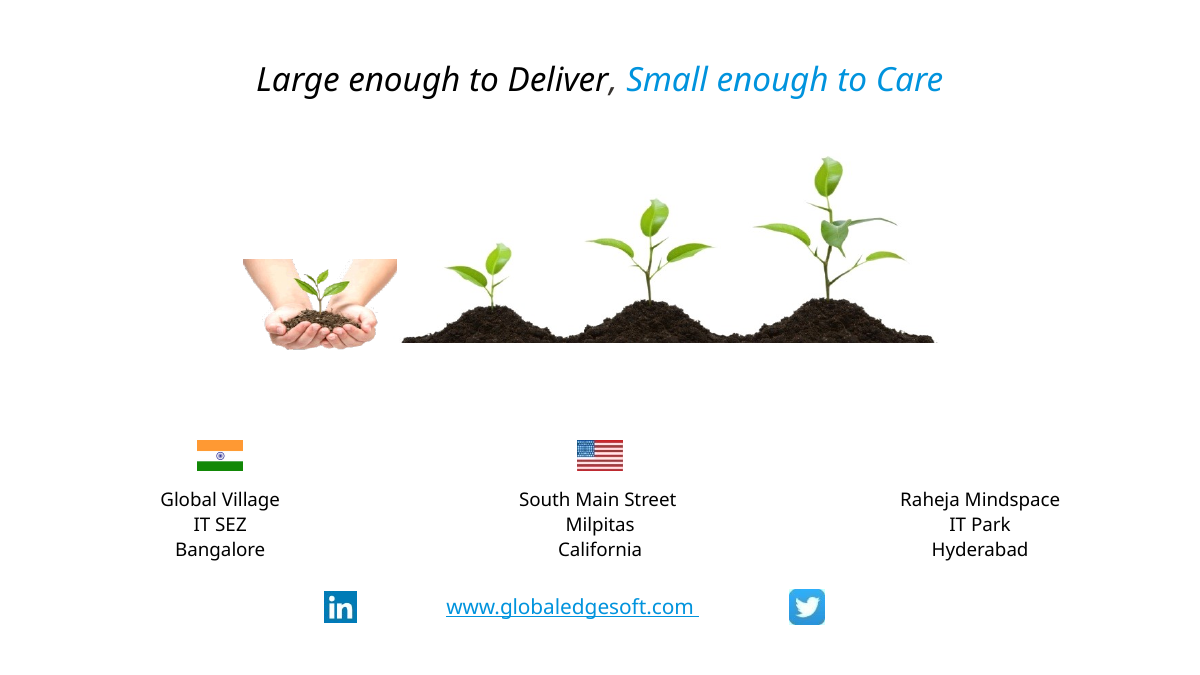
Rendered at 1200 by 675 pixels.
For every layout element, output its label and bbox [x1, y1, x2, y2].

picture [197, 440, 243, 471]
picture [789, 589, 825, 625]
picture [243, 117, 957, 350]
picture [337, 603, 353, 619]
picture [329, 596, 334, 619]
picture [577, 440, 623, 471]
